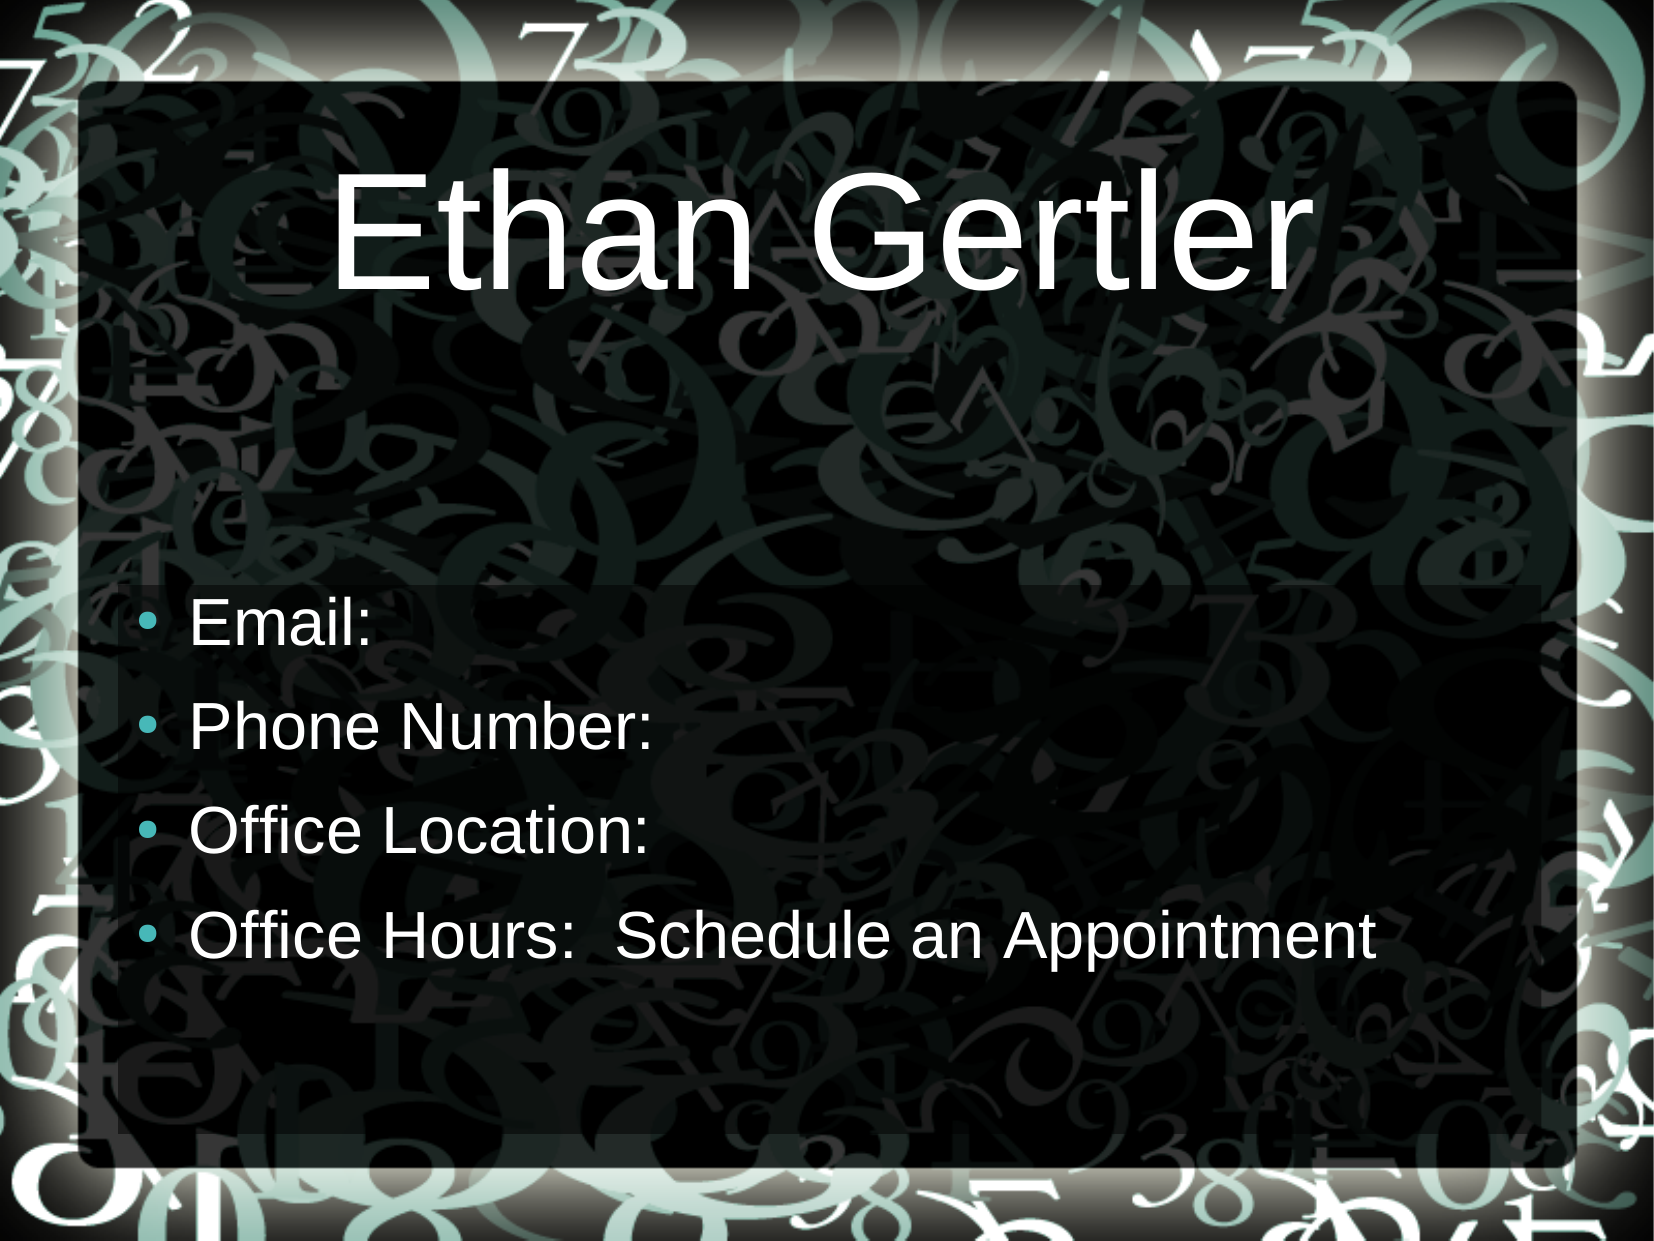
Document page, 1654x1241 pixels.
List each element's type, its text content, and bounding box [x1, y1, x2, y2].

list Email: Phone Number: Office Location: Office Hours: Schedule an Appointment [118, 585, 1542, 1134]
picture [0, 0, 1654, 1241]
title Ethan Gertler [76, 88, 1565, 376]
